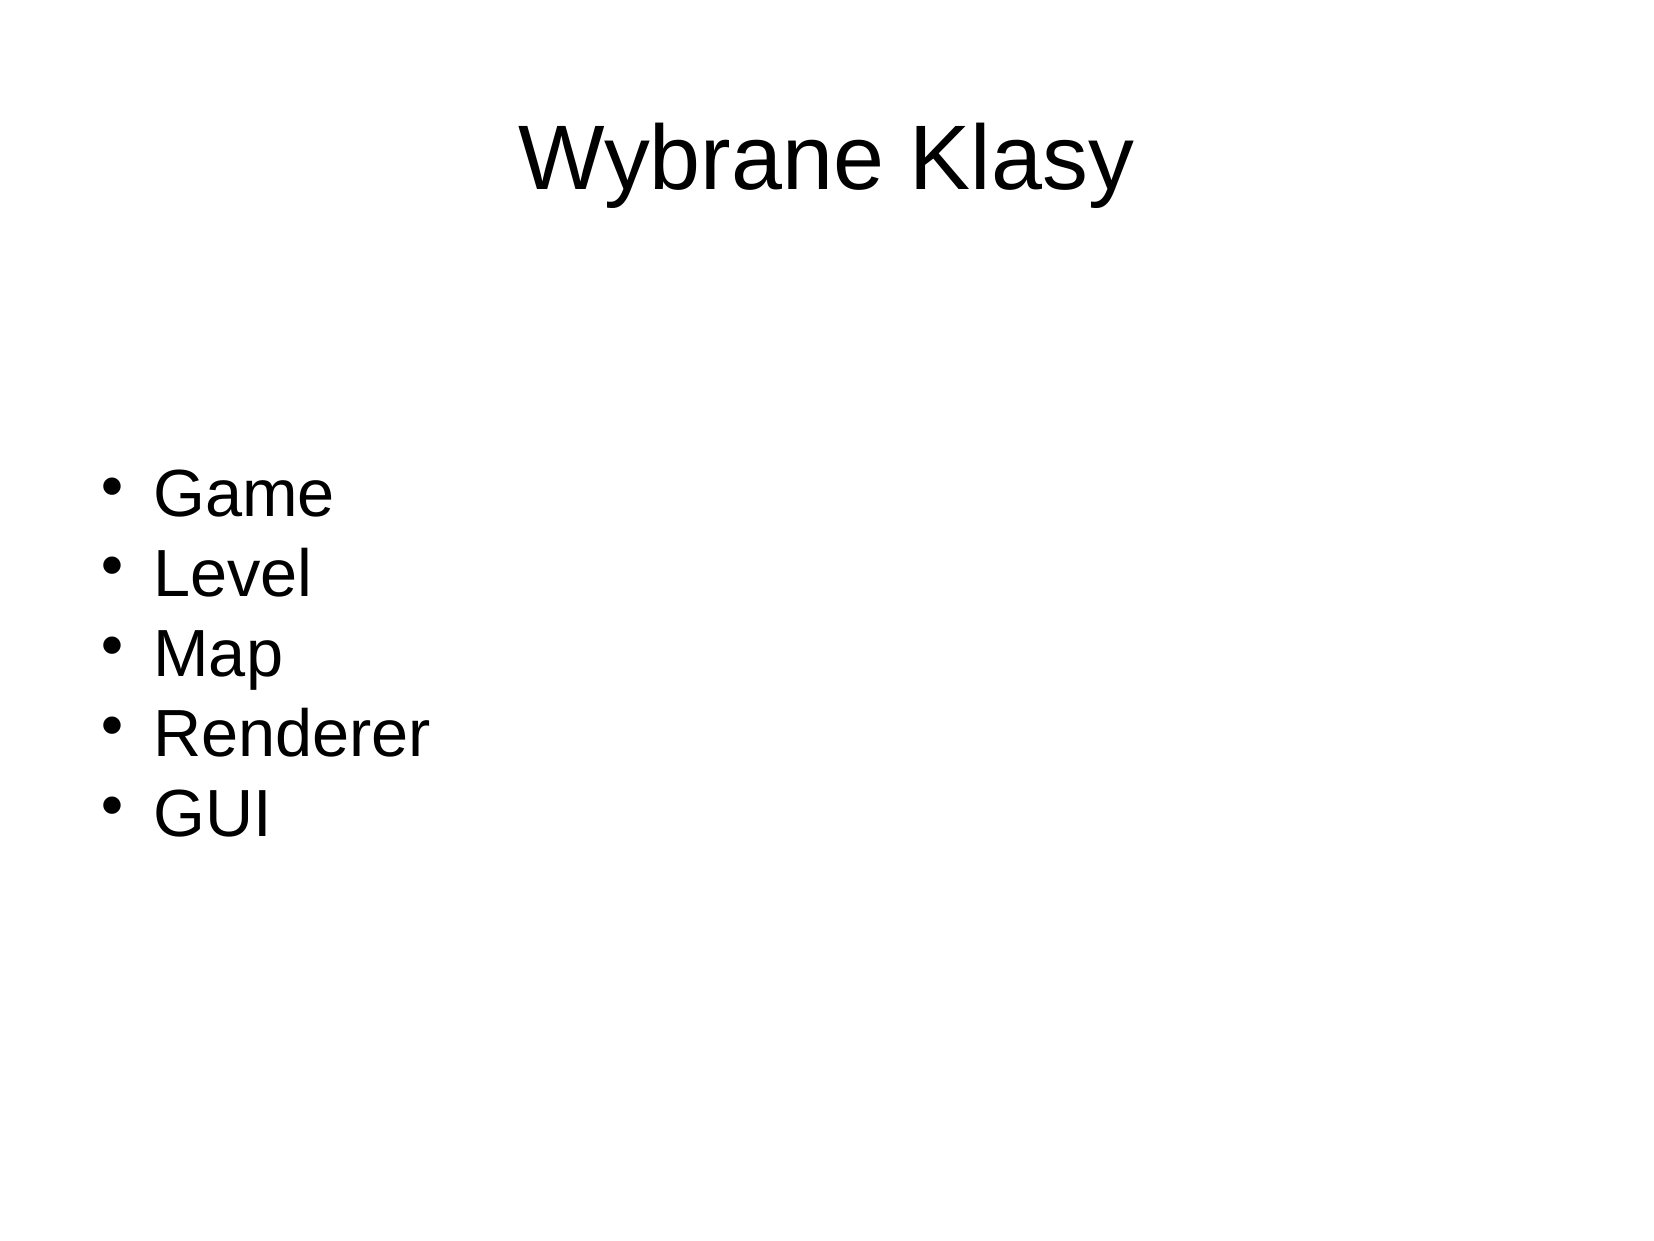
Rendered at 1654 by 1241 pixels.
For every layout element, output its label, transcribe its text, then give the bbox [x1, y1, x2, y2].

text_box Wybrane Klasy [82, 49, 1571, 256]
text_box Game Level Map Renderer GUI [82, 449, 1571, 1065]
